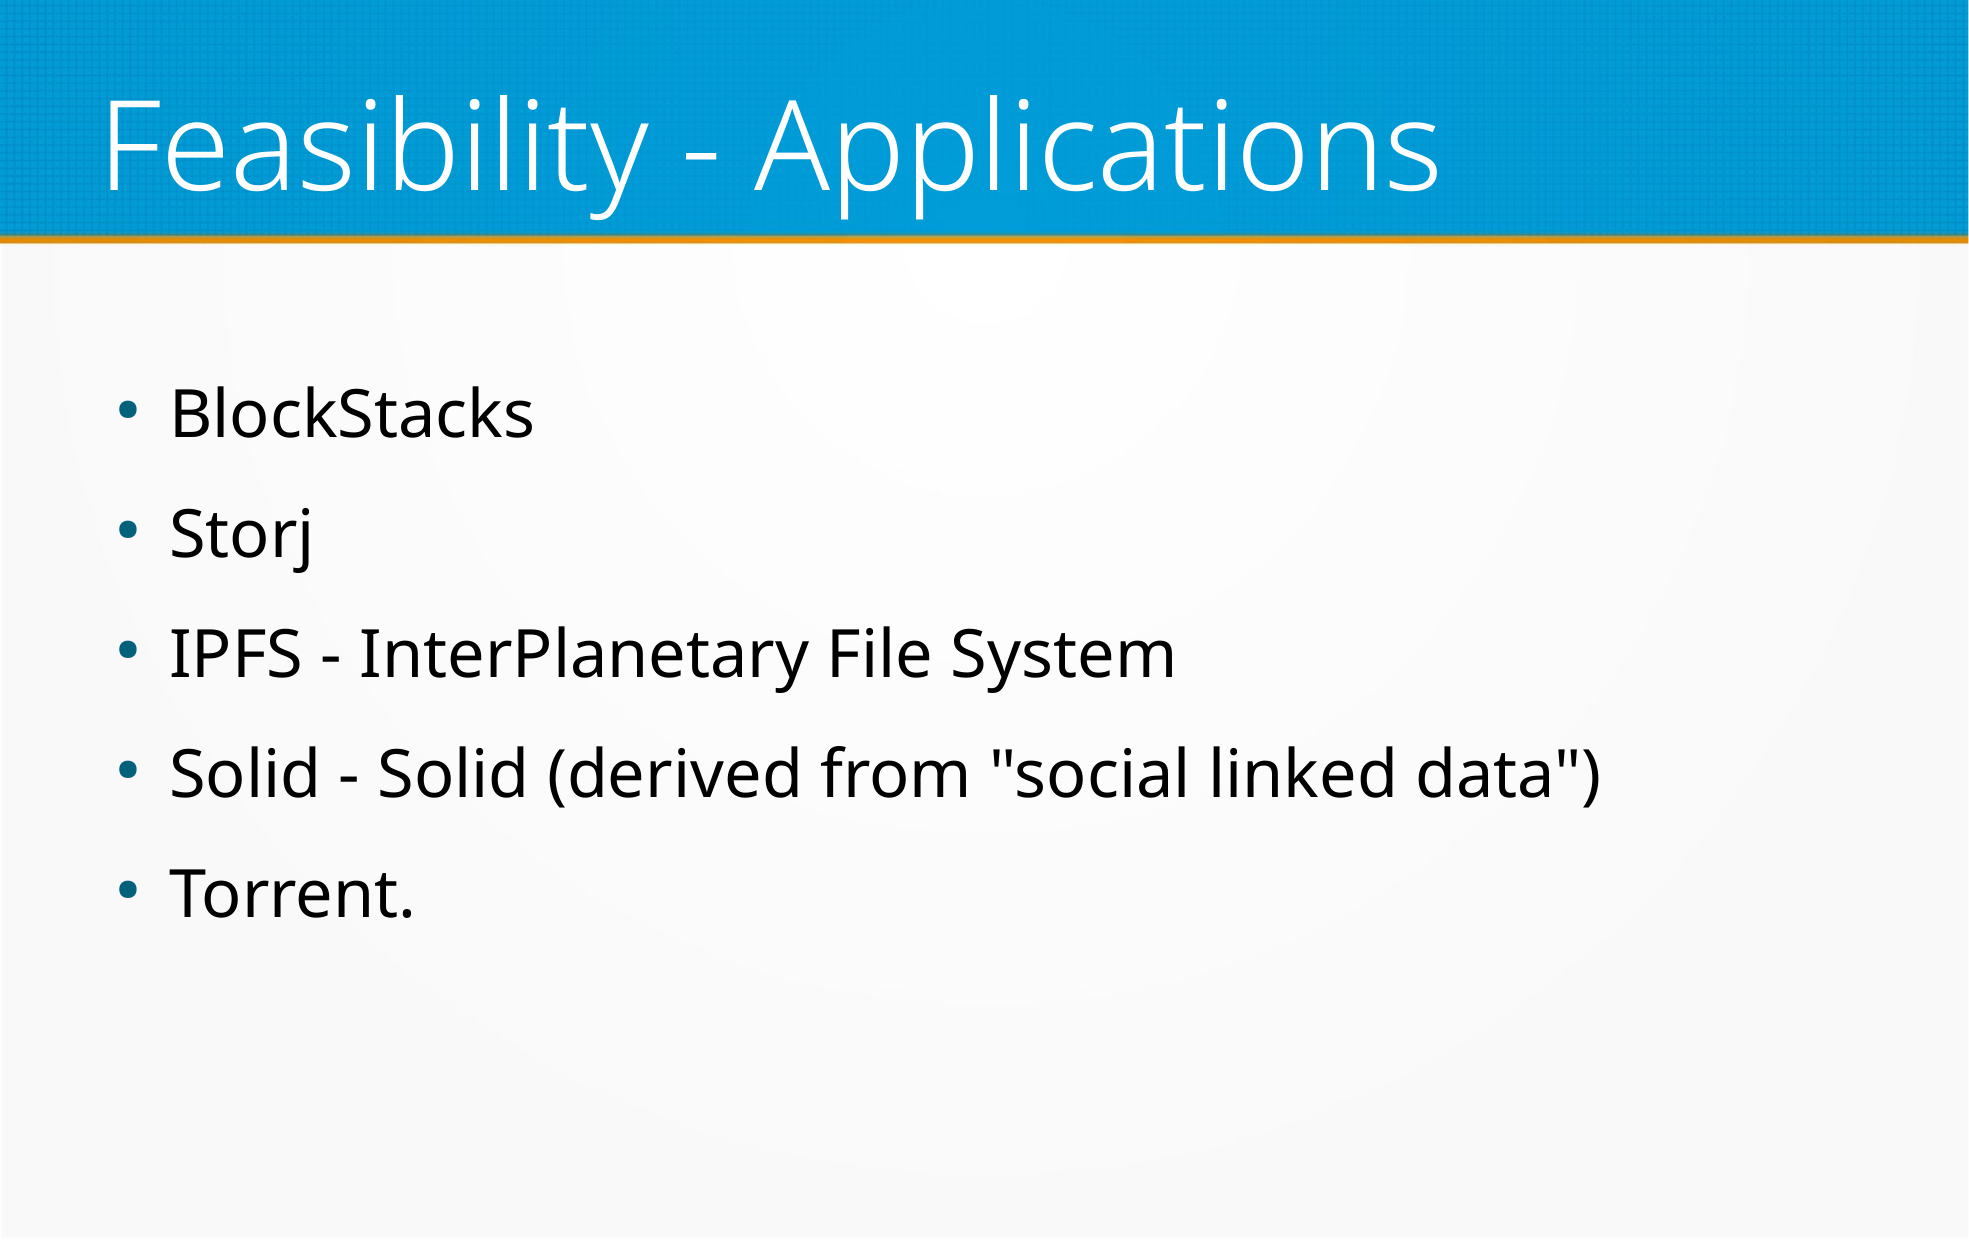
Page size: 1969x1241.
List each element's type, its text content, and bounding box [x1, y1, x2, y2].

title Feasibility - Applications [98, 19, 1870, 227]
list BlockStacks Storj IPFS - InterPlanetary File System Solid - Solid (derived from "social linked data") Torrent. [98, 366, 1861, 1081]
picture [0, 233, 1969, 1241]
